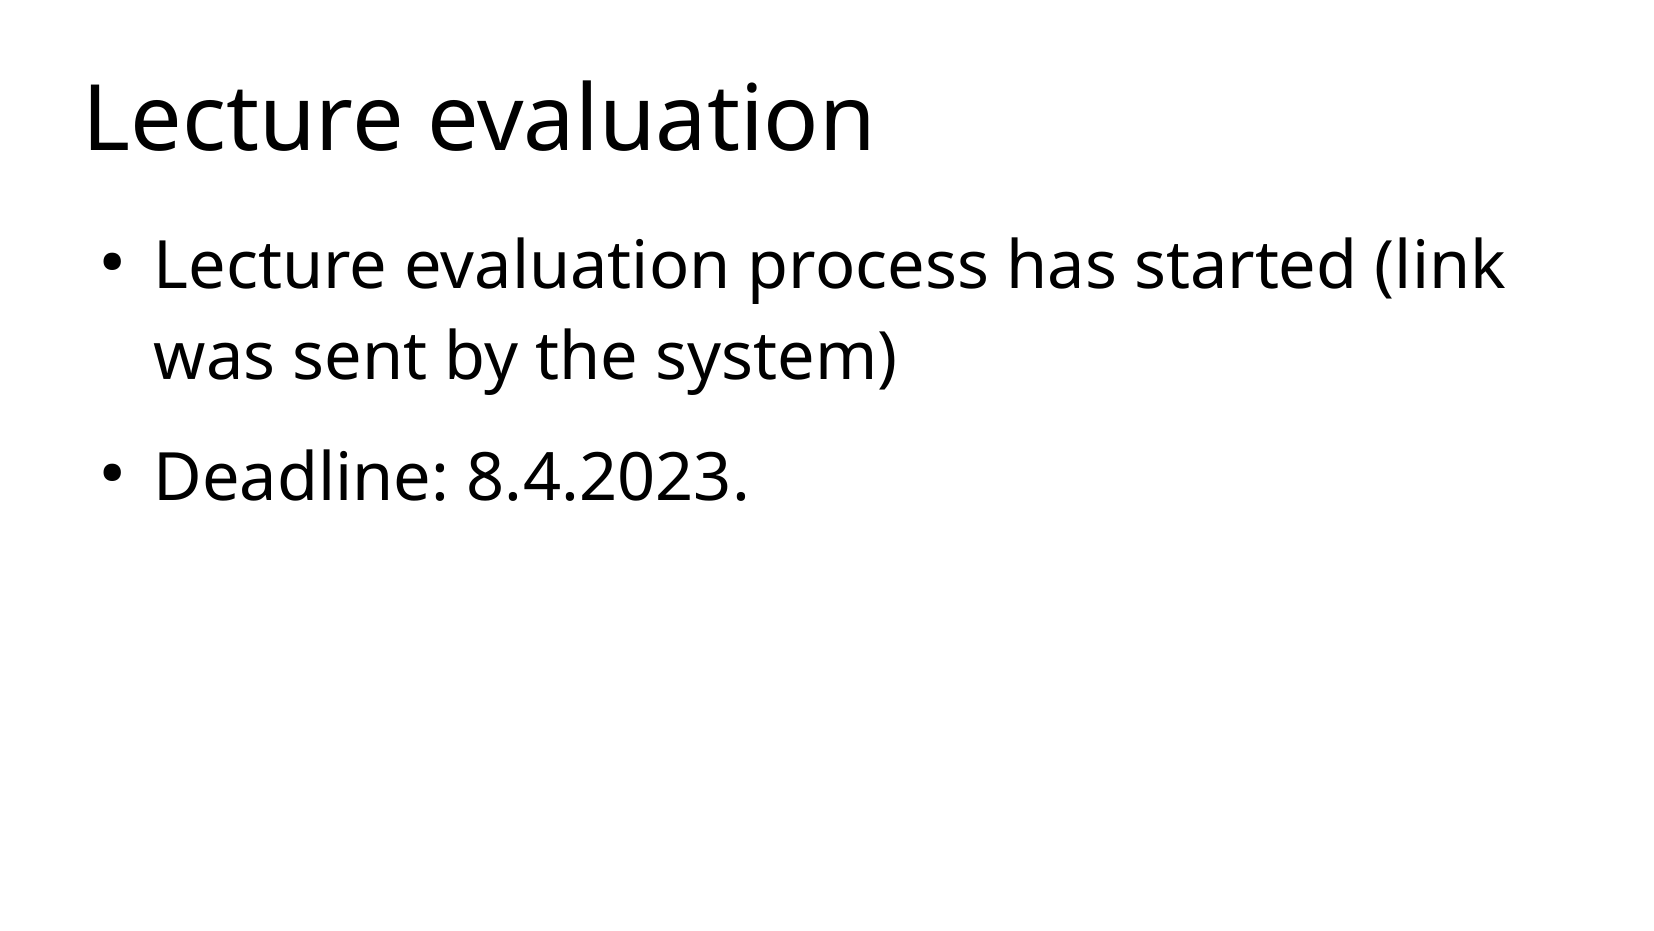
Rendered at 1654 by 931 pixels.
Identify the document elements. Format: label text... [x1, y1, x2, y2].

title Lecture evaluation [82, 37, 1571, 193]
list Lecture evaluation process has started (link was sent by the system) Deadline: 8.4.2023. [82, 217, 1571, 758]
